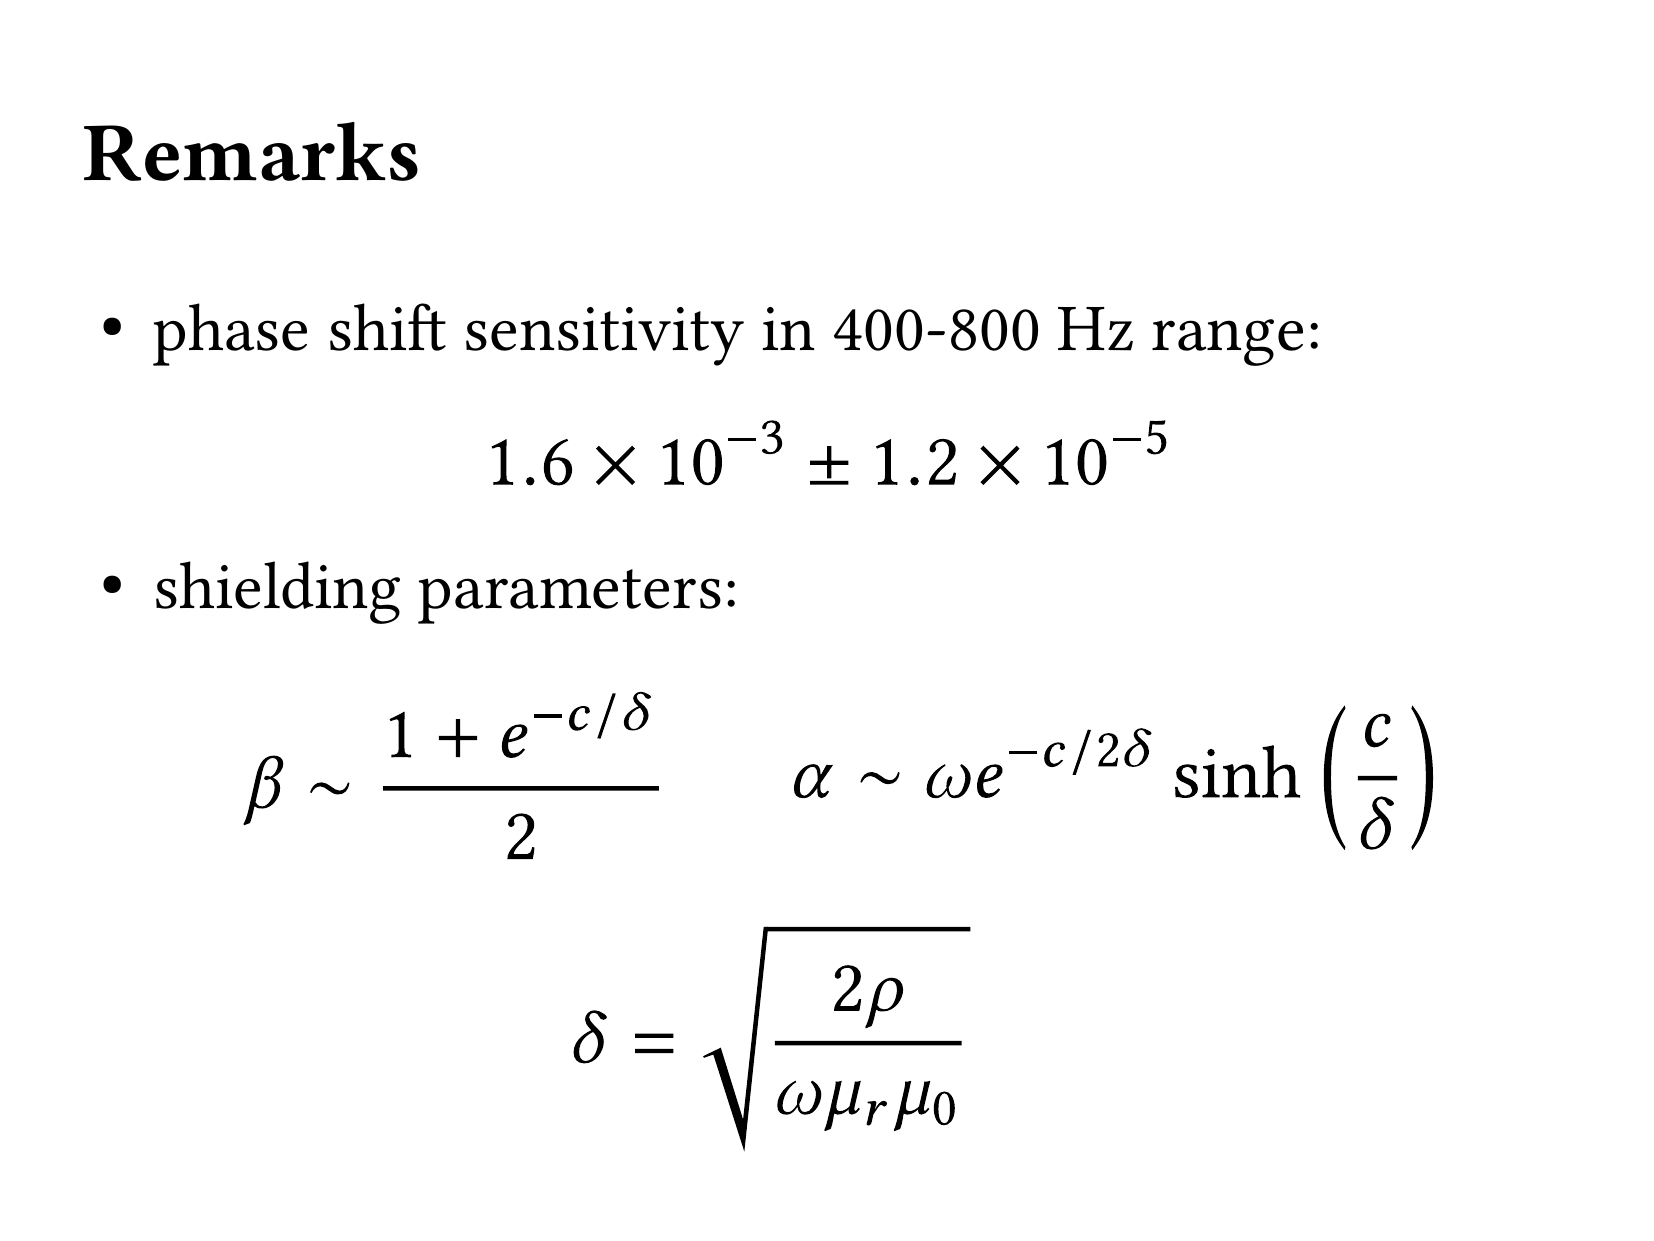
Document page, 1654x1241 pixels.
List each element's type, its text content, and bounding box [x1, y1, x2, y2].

text_box [789, 705, 1436, 851]
text_box [568, 926, 971, 1152]
text_box [243, 691, 660, 860]
text_box [484, 420, 1170, 486]
title Remarks [82, 49, 1571, 257]
list phase shift sensitivity in 400-800 Hz range: shielding parameters: [82, 290, 1571, 1010]
